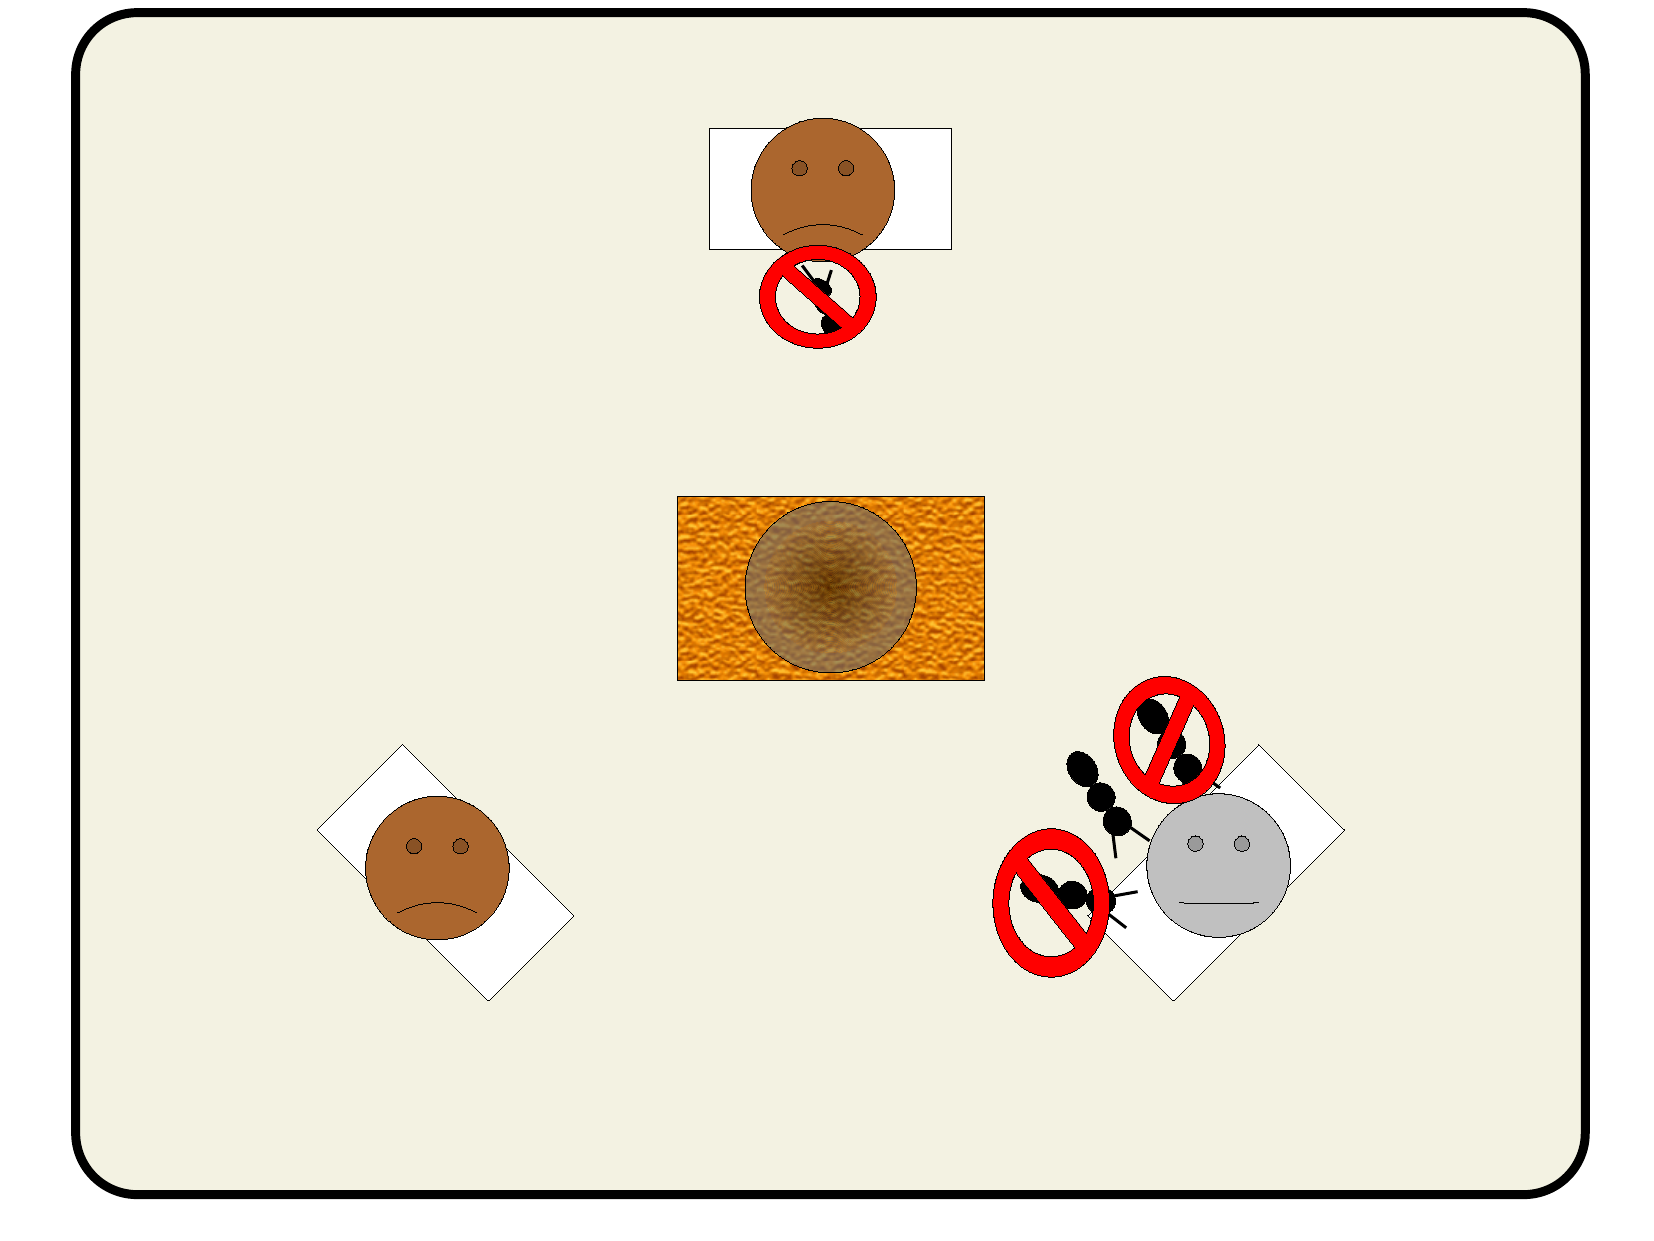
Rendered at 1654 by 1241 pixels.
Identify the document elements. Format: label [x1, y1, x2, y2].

text_box [75, 12, 1586, 1195]
